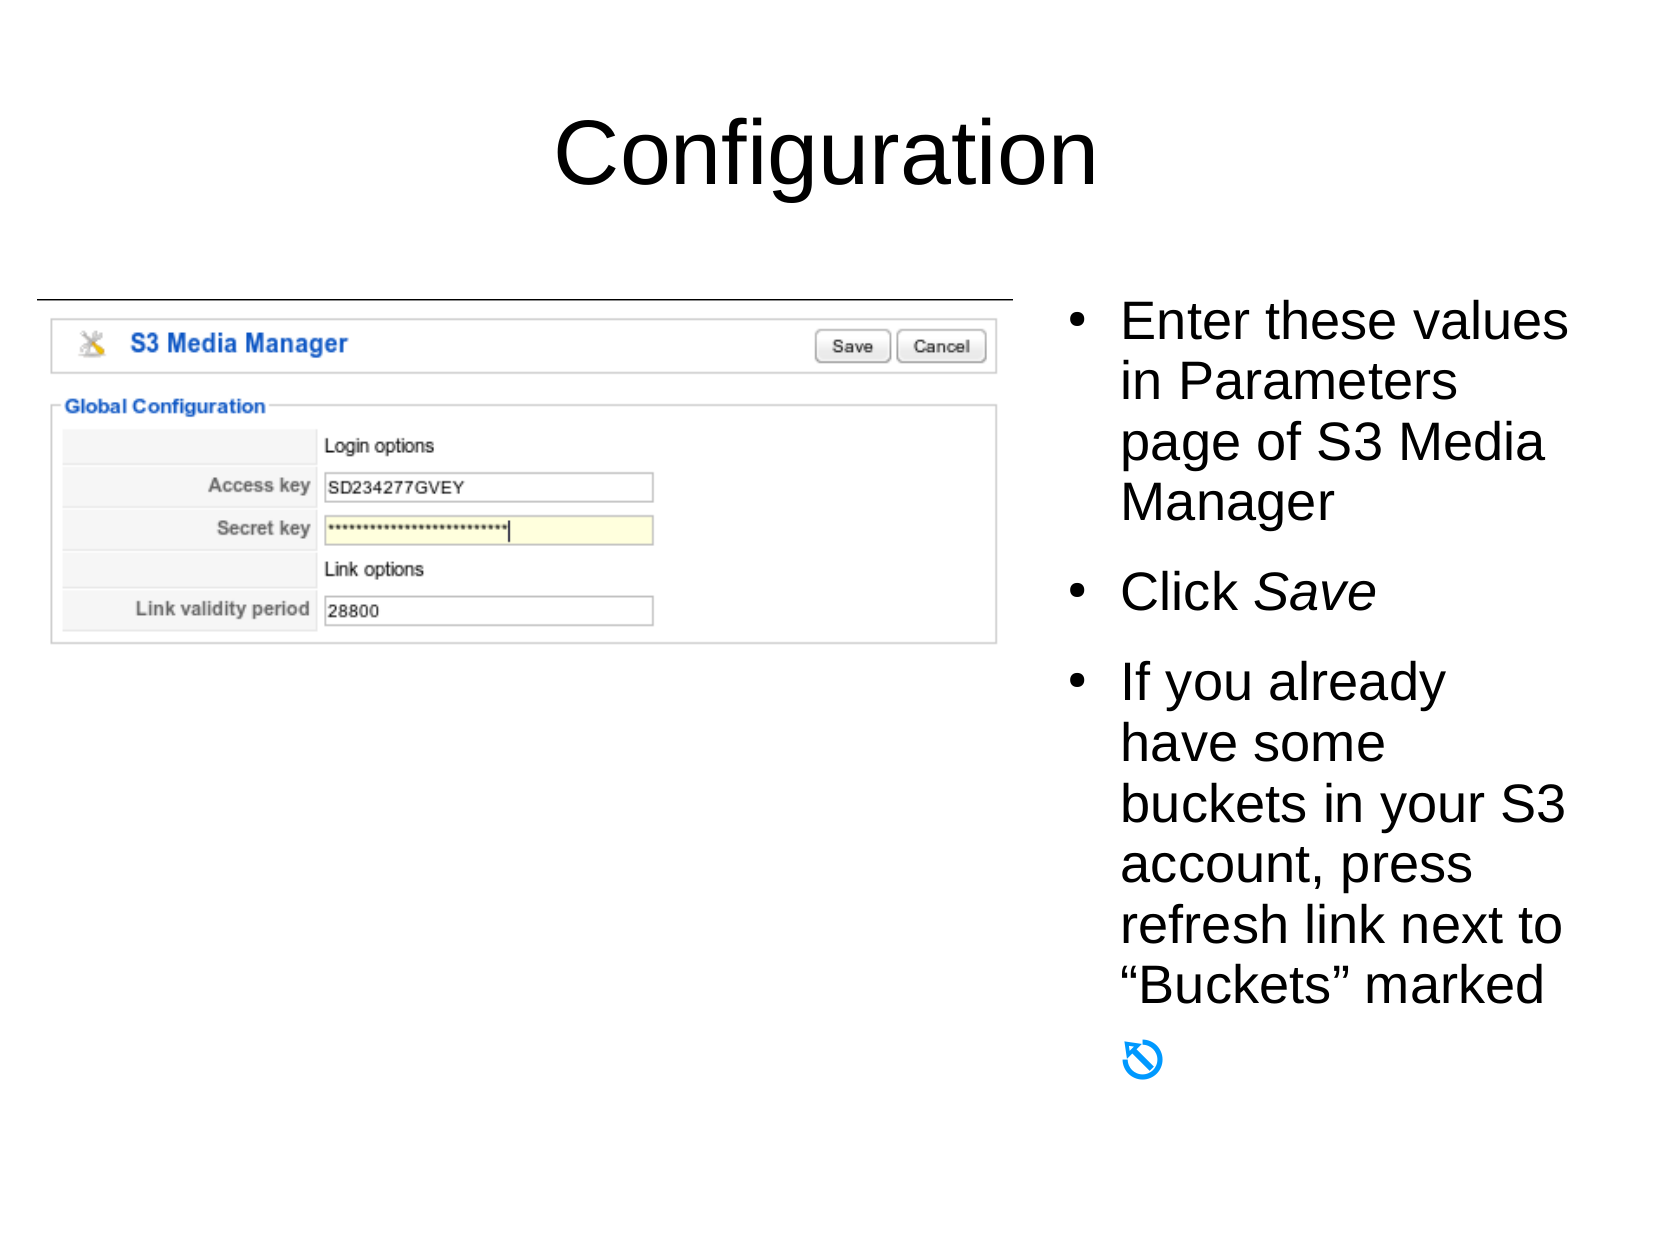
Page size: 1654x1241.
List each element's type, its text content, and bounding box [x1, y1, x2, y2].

title Configuration [82, 49, 1571, 257]
list Enter these values in Parameters page of S3 Media Manager Click Save If you already have some buckets in your S3 account, press refresh link next to “Buckets” marked ⎋ [1050, 290, 1572, 1109]
picture [37, 299, 1013, 1013]
